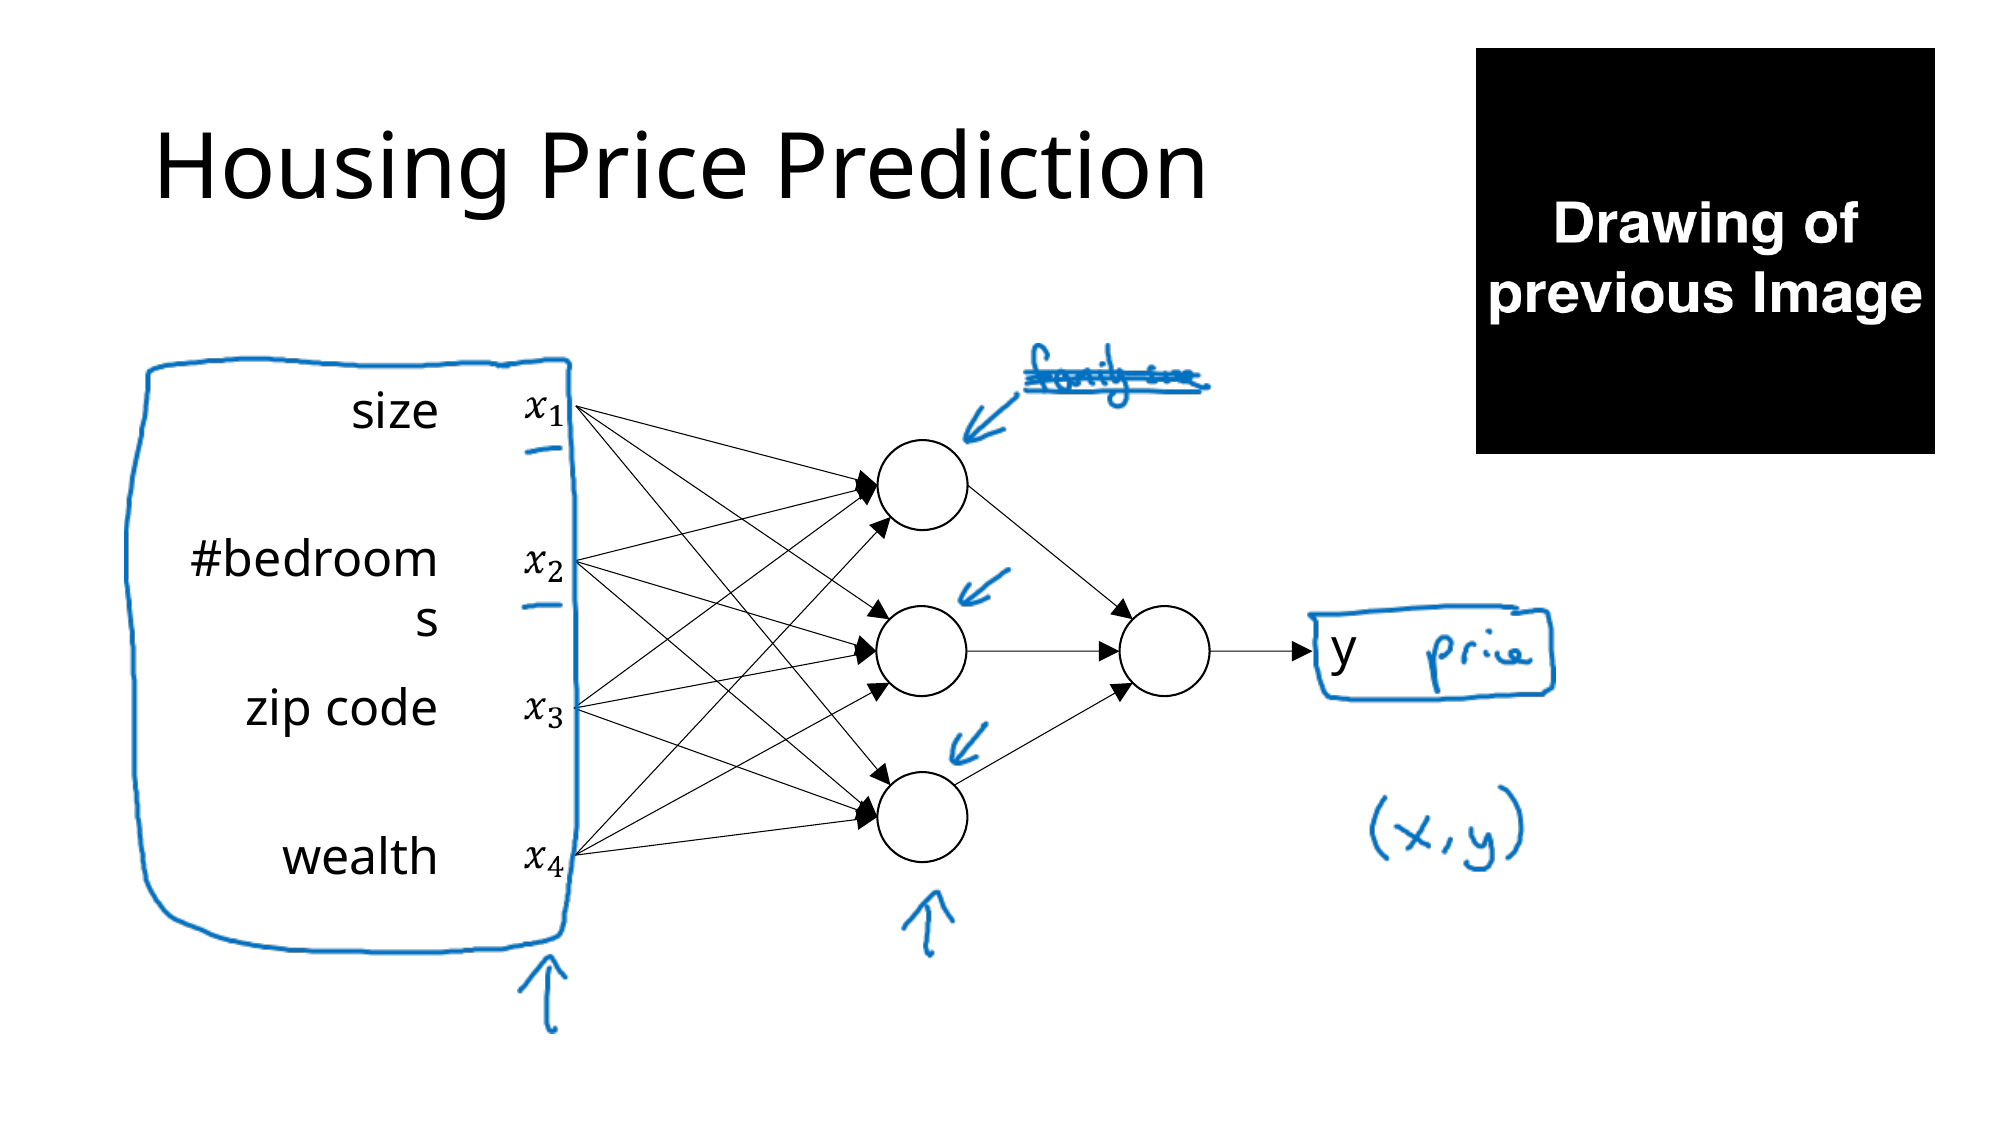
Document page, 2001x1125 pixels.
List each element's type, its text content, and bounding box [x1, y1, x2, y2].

title Housing Price Prediction [137, 59, 1863, 278]
picture [124, 48, 1935, 1034]
